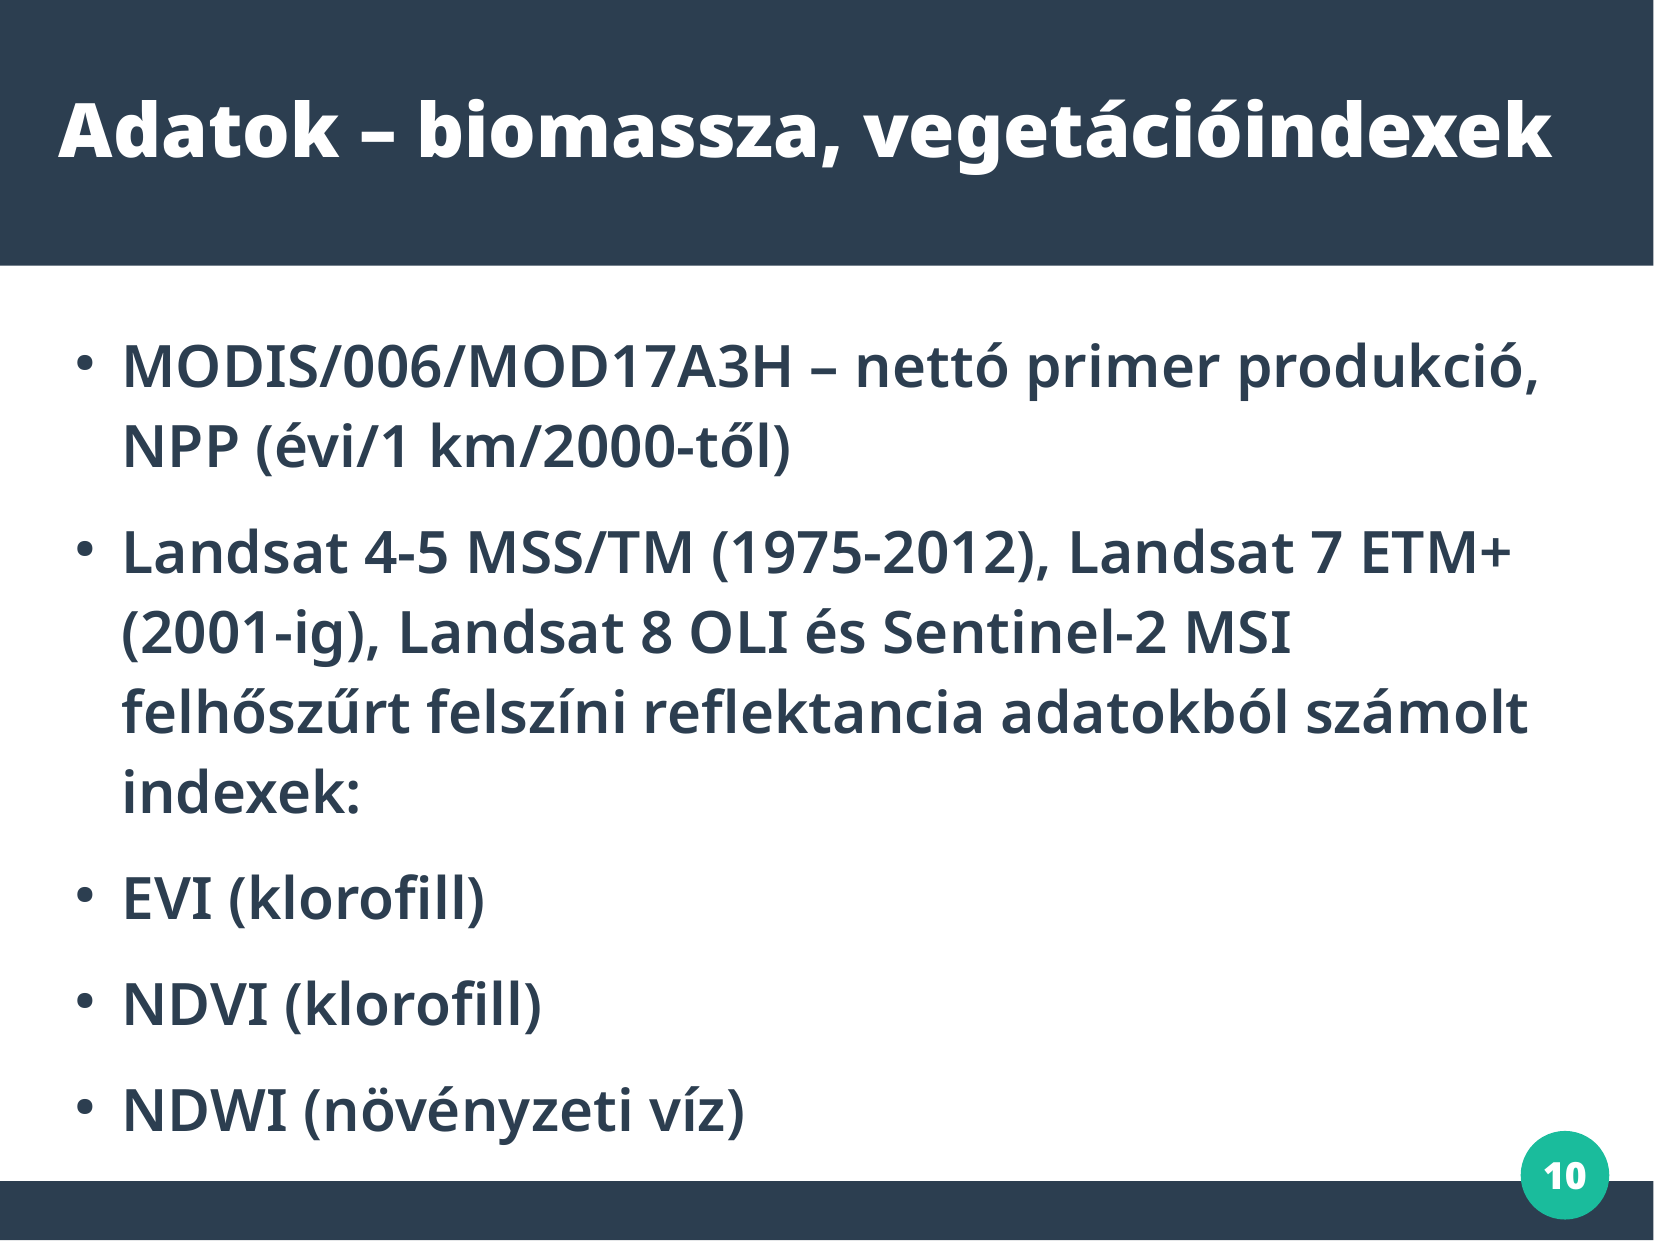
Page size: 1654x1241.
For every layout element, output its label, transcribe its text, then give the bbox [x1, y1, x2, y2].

list MODIS/006/MOD17A3H – nettó primer produkció, NPP (évi/1 km/2000-től) Landsat 4-5 MSS/TM (1975-2012), Landsat 7 ETM+ (2001-ig), Landsat 8 OLI és Sentinel-2 MSI felhőszűrt felszíni reflektancia adatokból számolt indexek: EVI (klorofill) NDVI (klorofill) NDWI (növényzeti víz) [59, 324, 1595, 1152]
title Adatok – biomassza, vegetációindexek [59, 49, 1595, 207]
